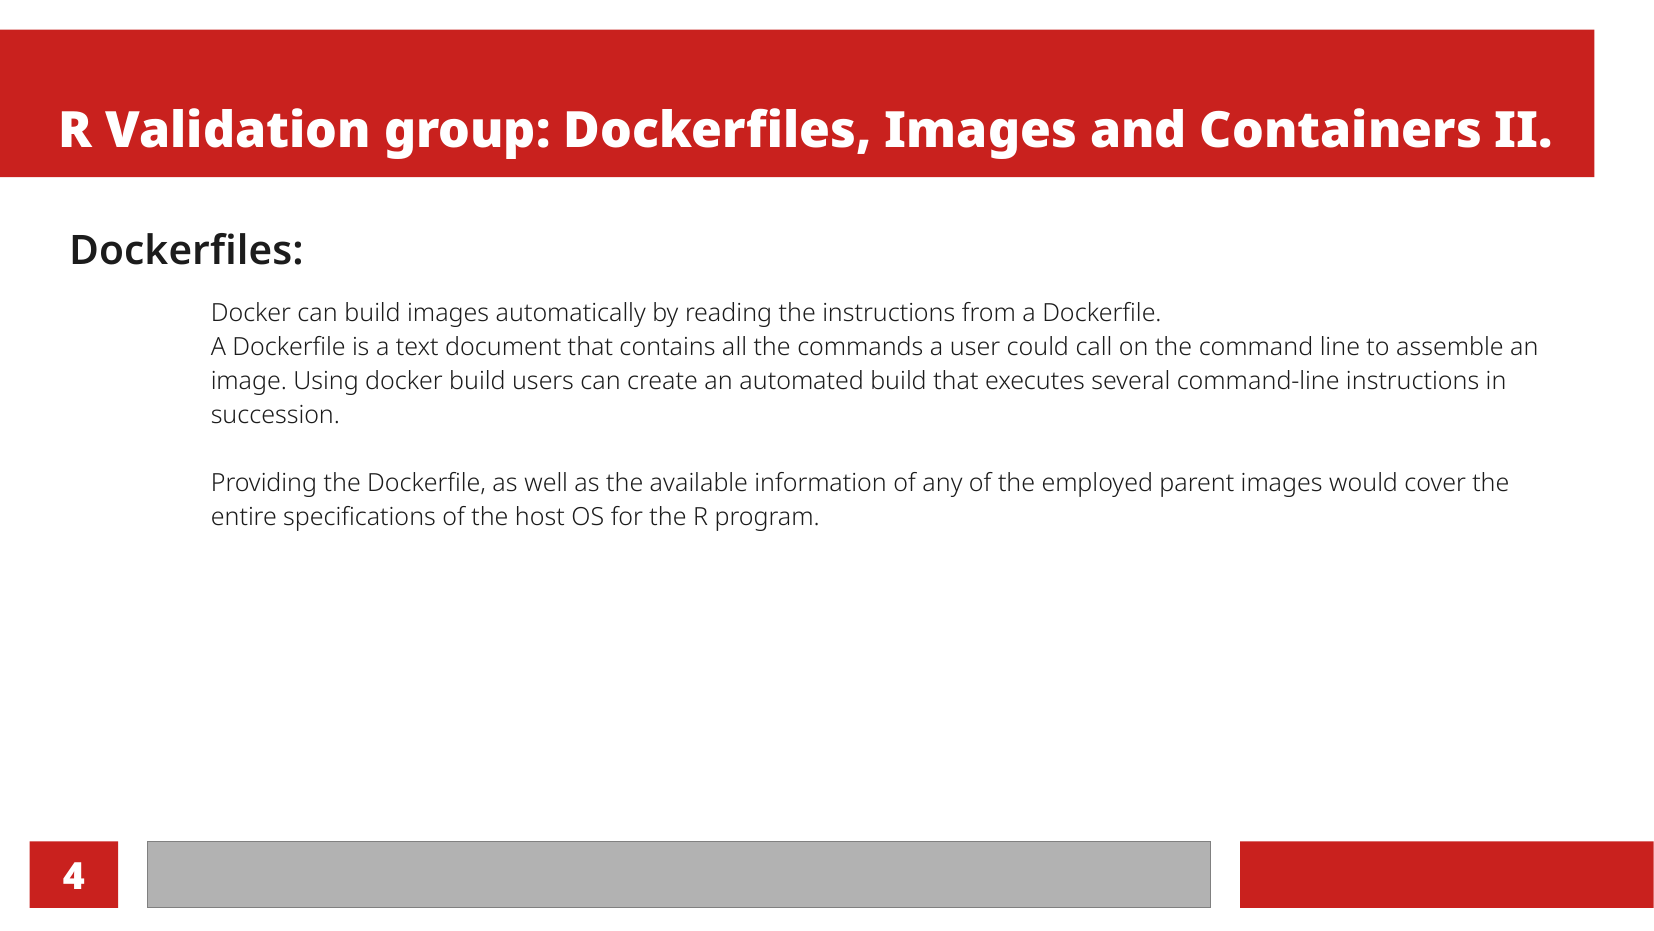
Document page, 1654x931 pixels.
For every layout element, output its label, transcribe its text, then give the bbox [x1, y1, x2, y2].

list Dockerfiles: Docker can build images automatically by reading the instructions from a Dockerfile. A Dockerfile is a text document that contains all the commands a user could call on the command line to assemble an image. Using docker build users can create an automated build that executes several command-line instructions in succession. Providing the Dockerfile, as well as the available information of any of the employed parent images would cover the entire specifications of the host OS for the R program. [69, 221, 1576, 798]
title R Validation group: Dockerfiles, Images and Containers II. [59, 44, 1595, 163]
